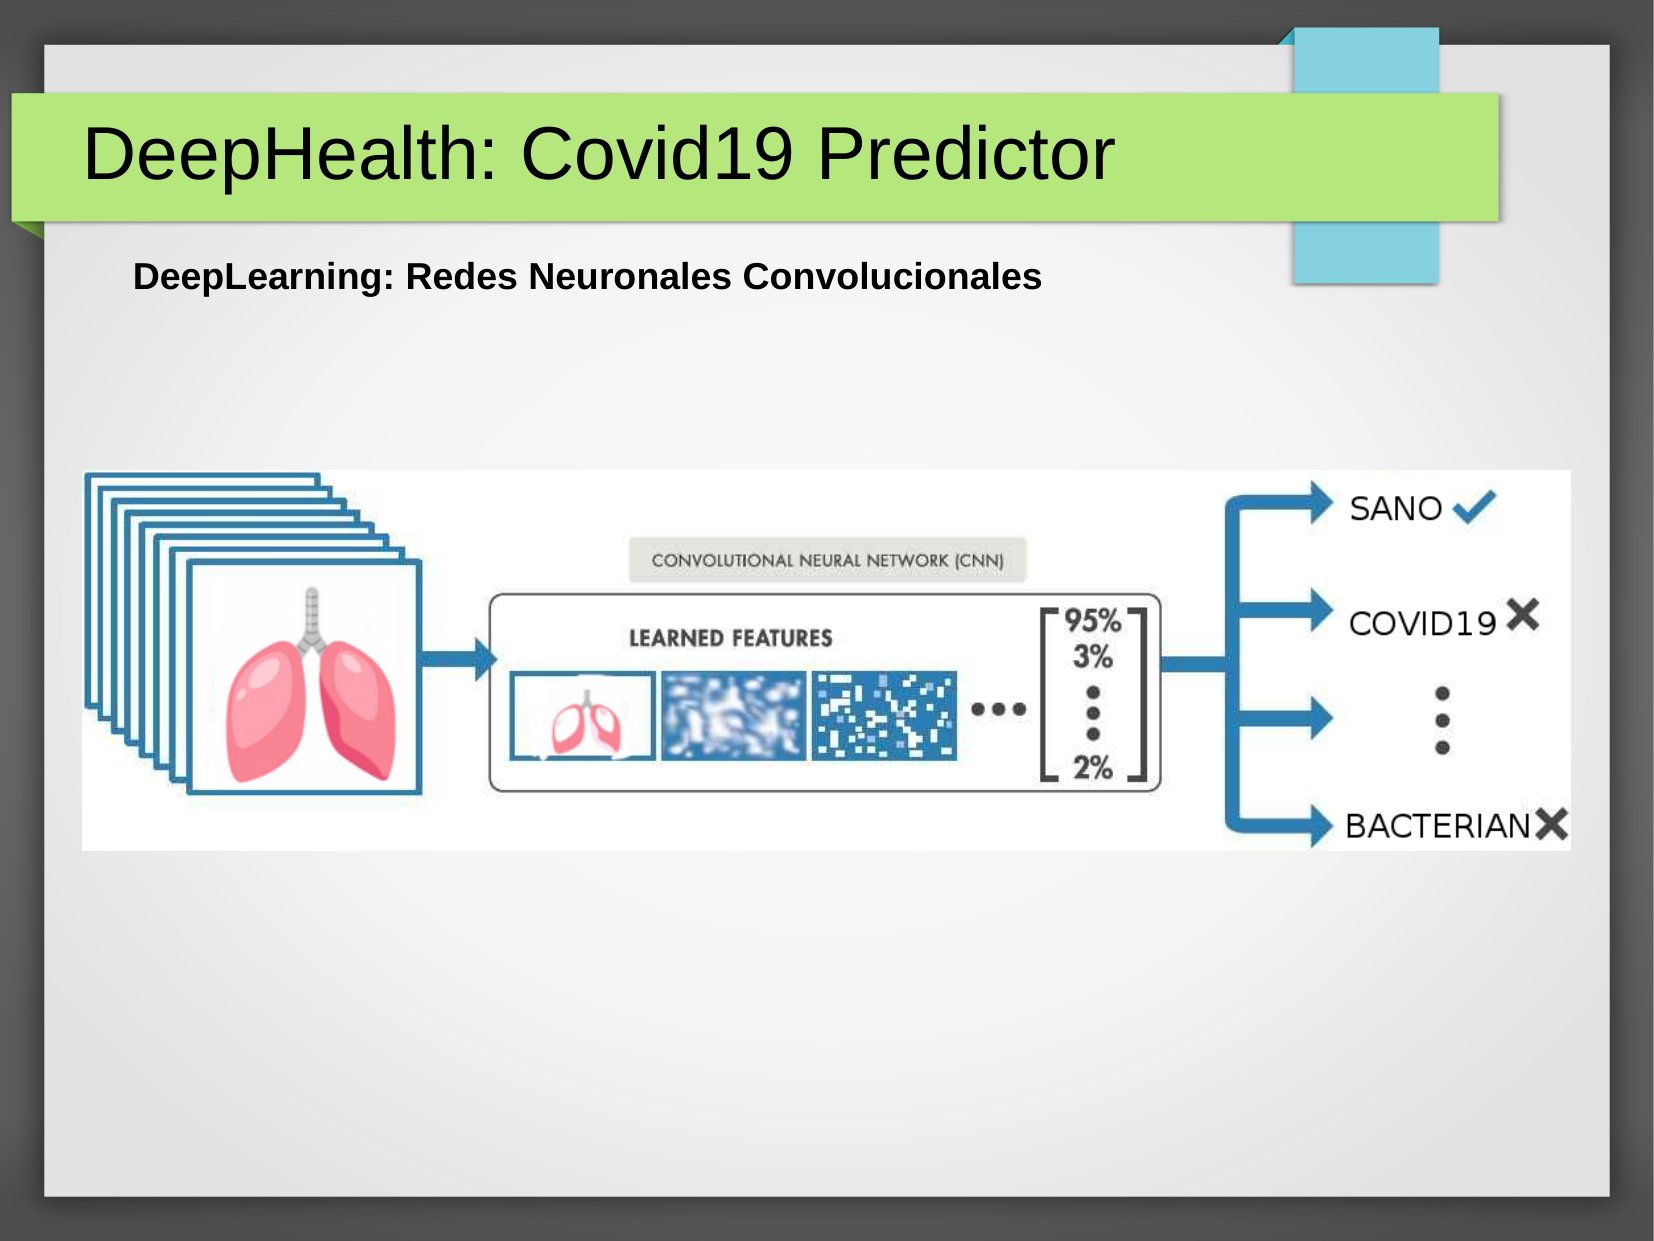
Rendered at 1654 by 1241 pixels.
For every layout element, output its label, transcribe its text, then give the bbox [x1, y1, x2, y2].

title DeepHealth: Covid19 Predictor [82, 94, 1264, 213]
text_box DeepLearning: Redes Neuronales Convolucionales [118, 248, 1571, 305]
picture [0, 0, 1654, 1241]
